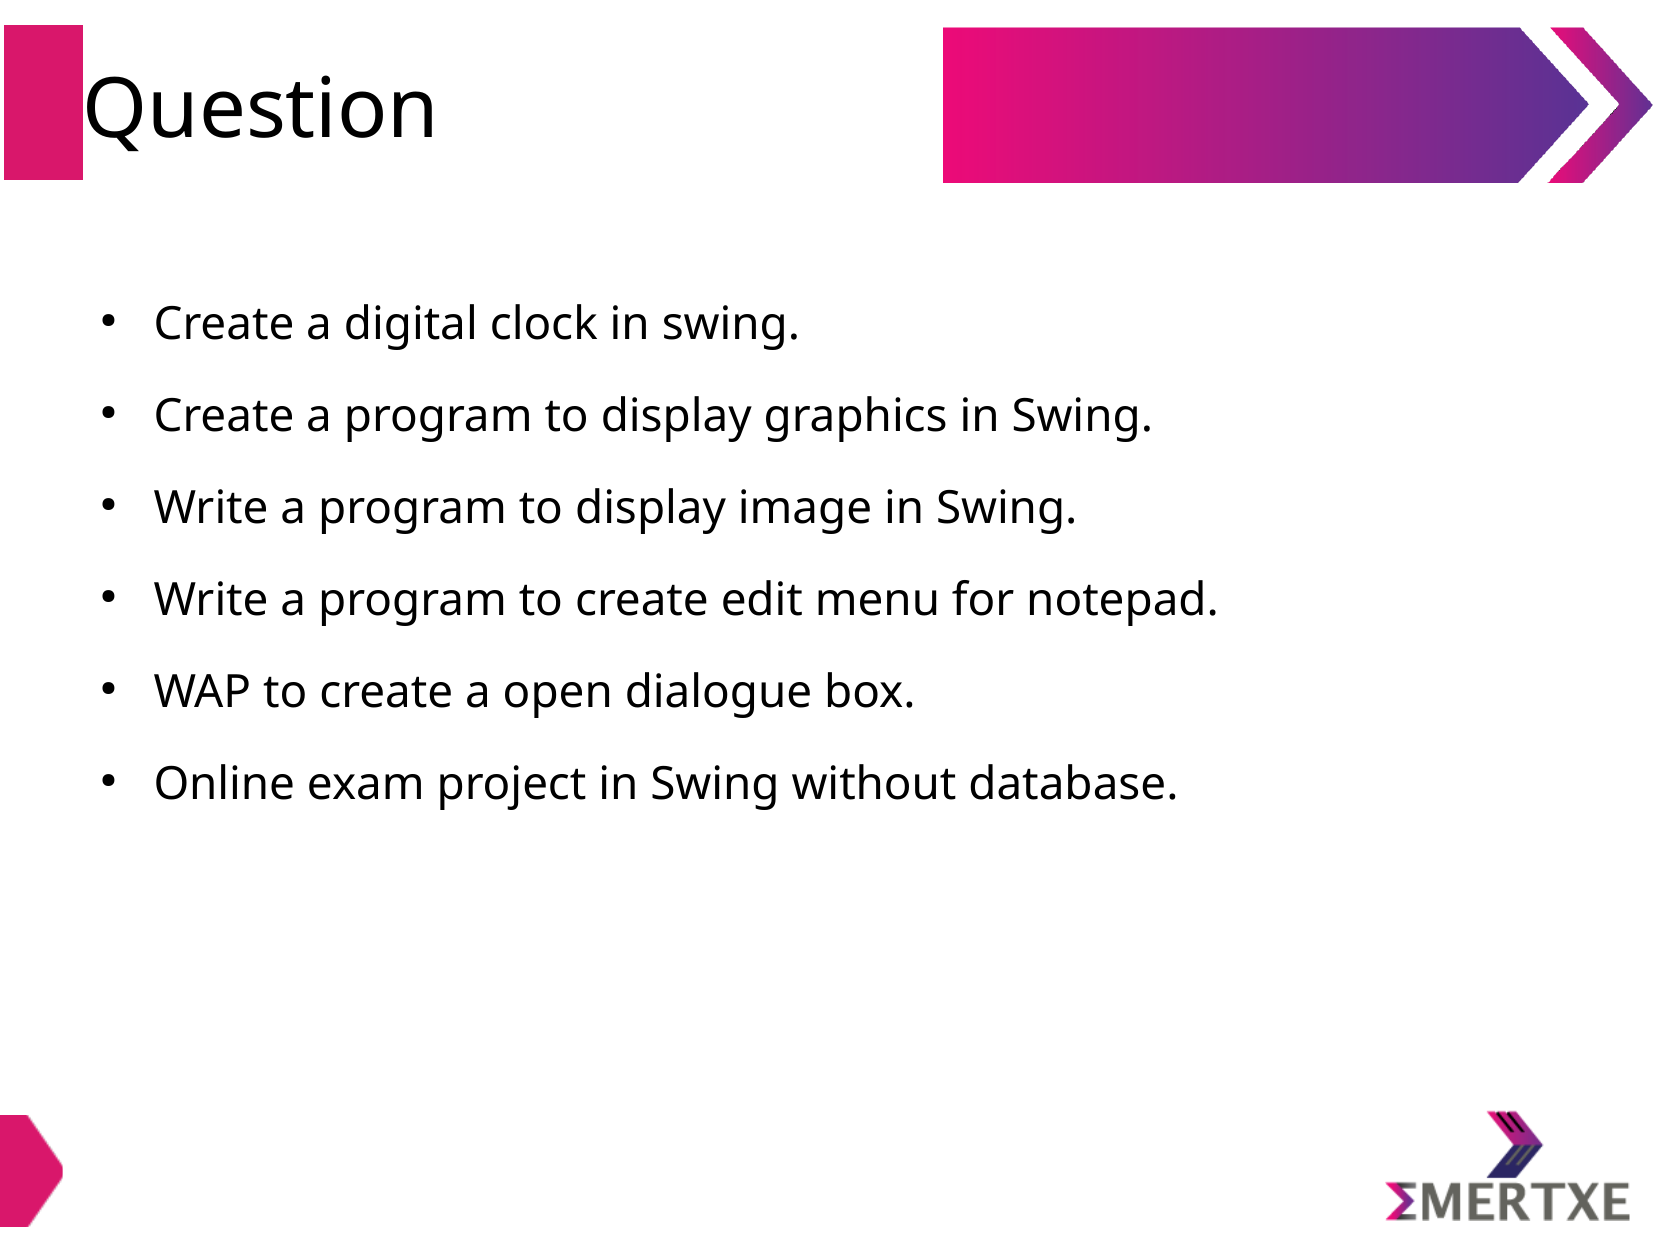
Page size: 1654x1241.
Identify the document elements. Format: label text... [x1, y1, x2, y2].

picture [1385, 1107, 1631, 1221]
picture [1571, 27, 1653, 183]
list Create a digital clock in swing. Create a program to display graphics in Swing. Write a program to display image in Swing. Write a program to create edit menu for notepad. WAP to create a open dialogue box. Online exam project in Swing without database. [82, 290, 1571, 1010]
title Question [82, 2, 1571, 210]
